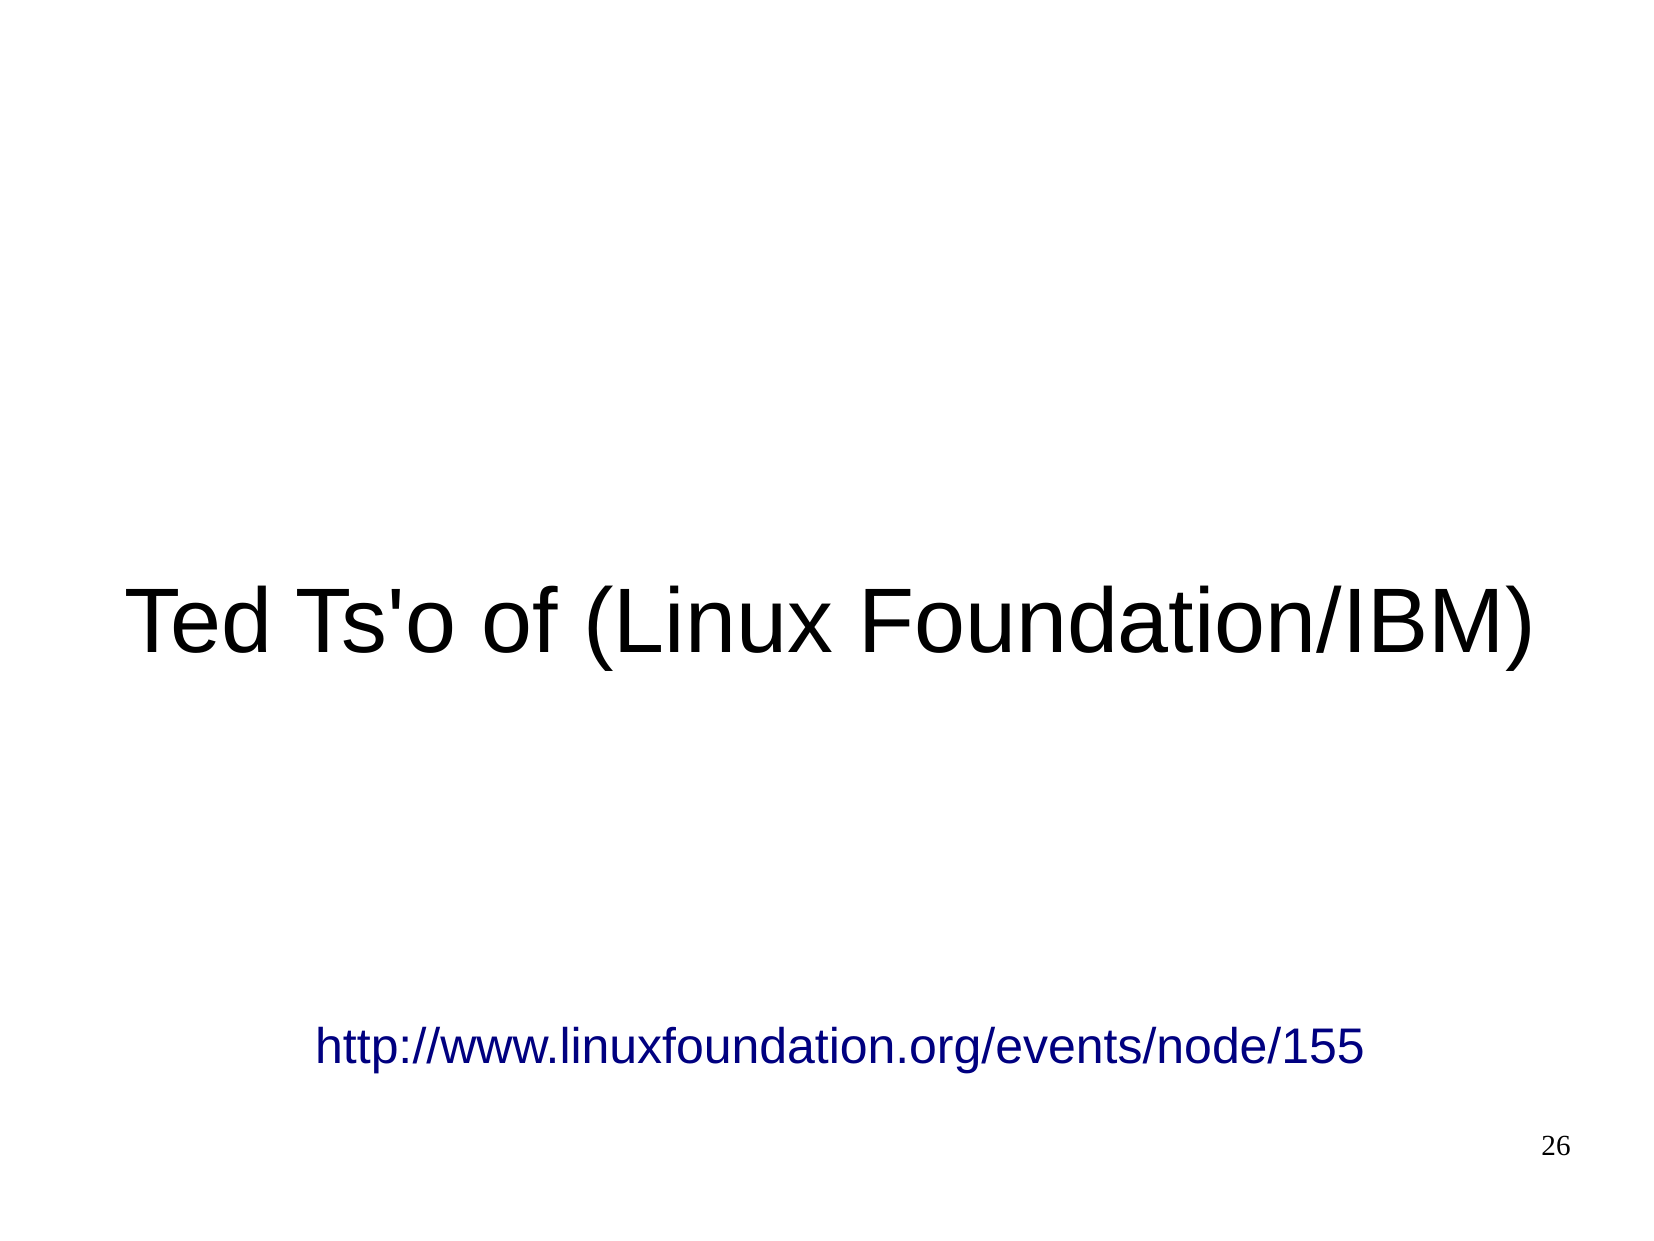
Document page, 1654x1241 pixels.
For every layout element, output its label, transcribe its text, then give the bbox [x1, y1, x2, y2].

title Ted Ts'o of (Linux Foundation/IBM) [86, 525, 1576, 718]
text_box http://www.linuxfoundation.org/events/node/155 [78, 1011, 1617, 1082]
